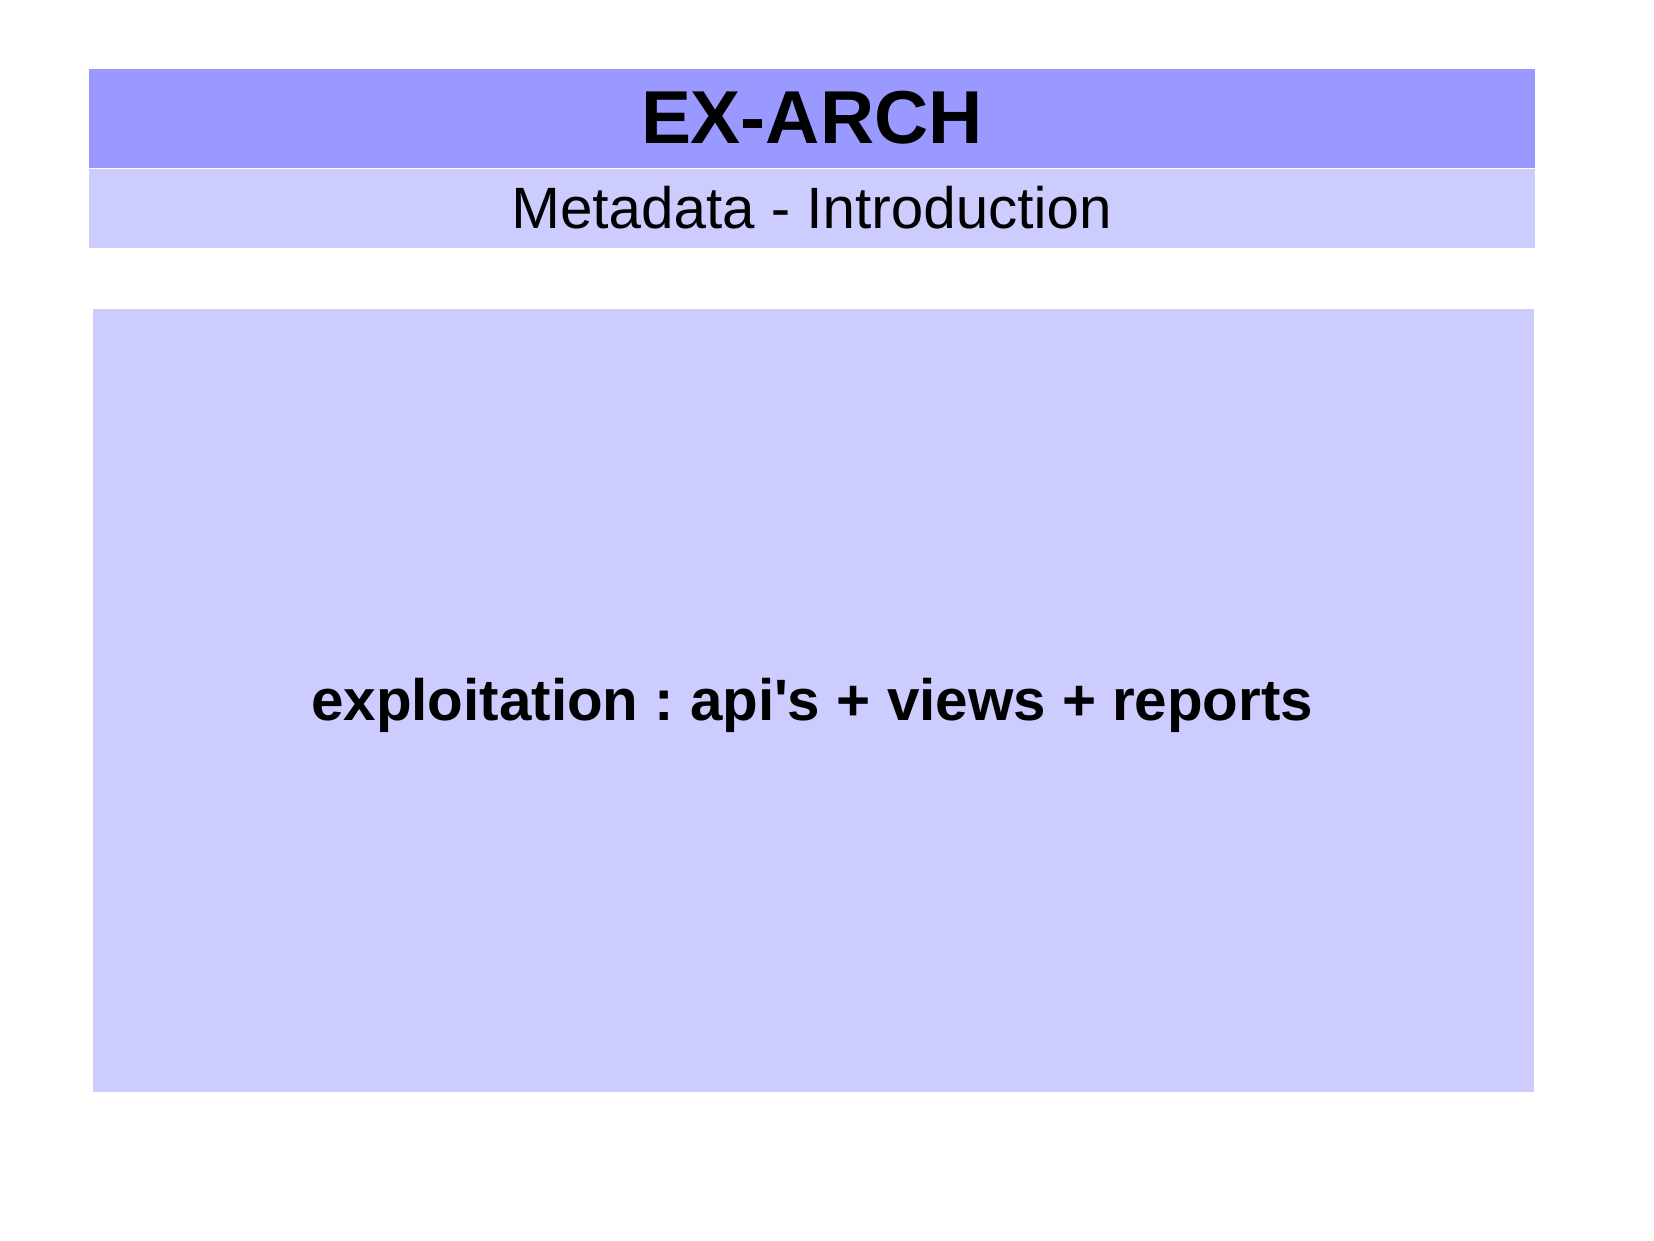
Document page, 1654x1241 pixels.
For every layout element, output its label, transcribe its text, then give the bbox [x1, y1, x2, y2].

table_header exploitation : api's + views + reports [93, 309, 1534, 1092]
table_cell Metadata - Introduction [89, 169, 1535, 248]
table_header EX-ARCH [89, 69, 1535, 168]
